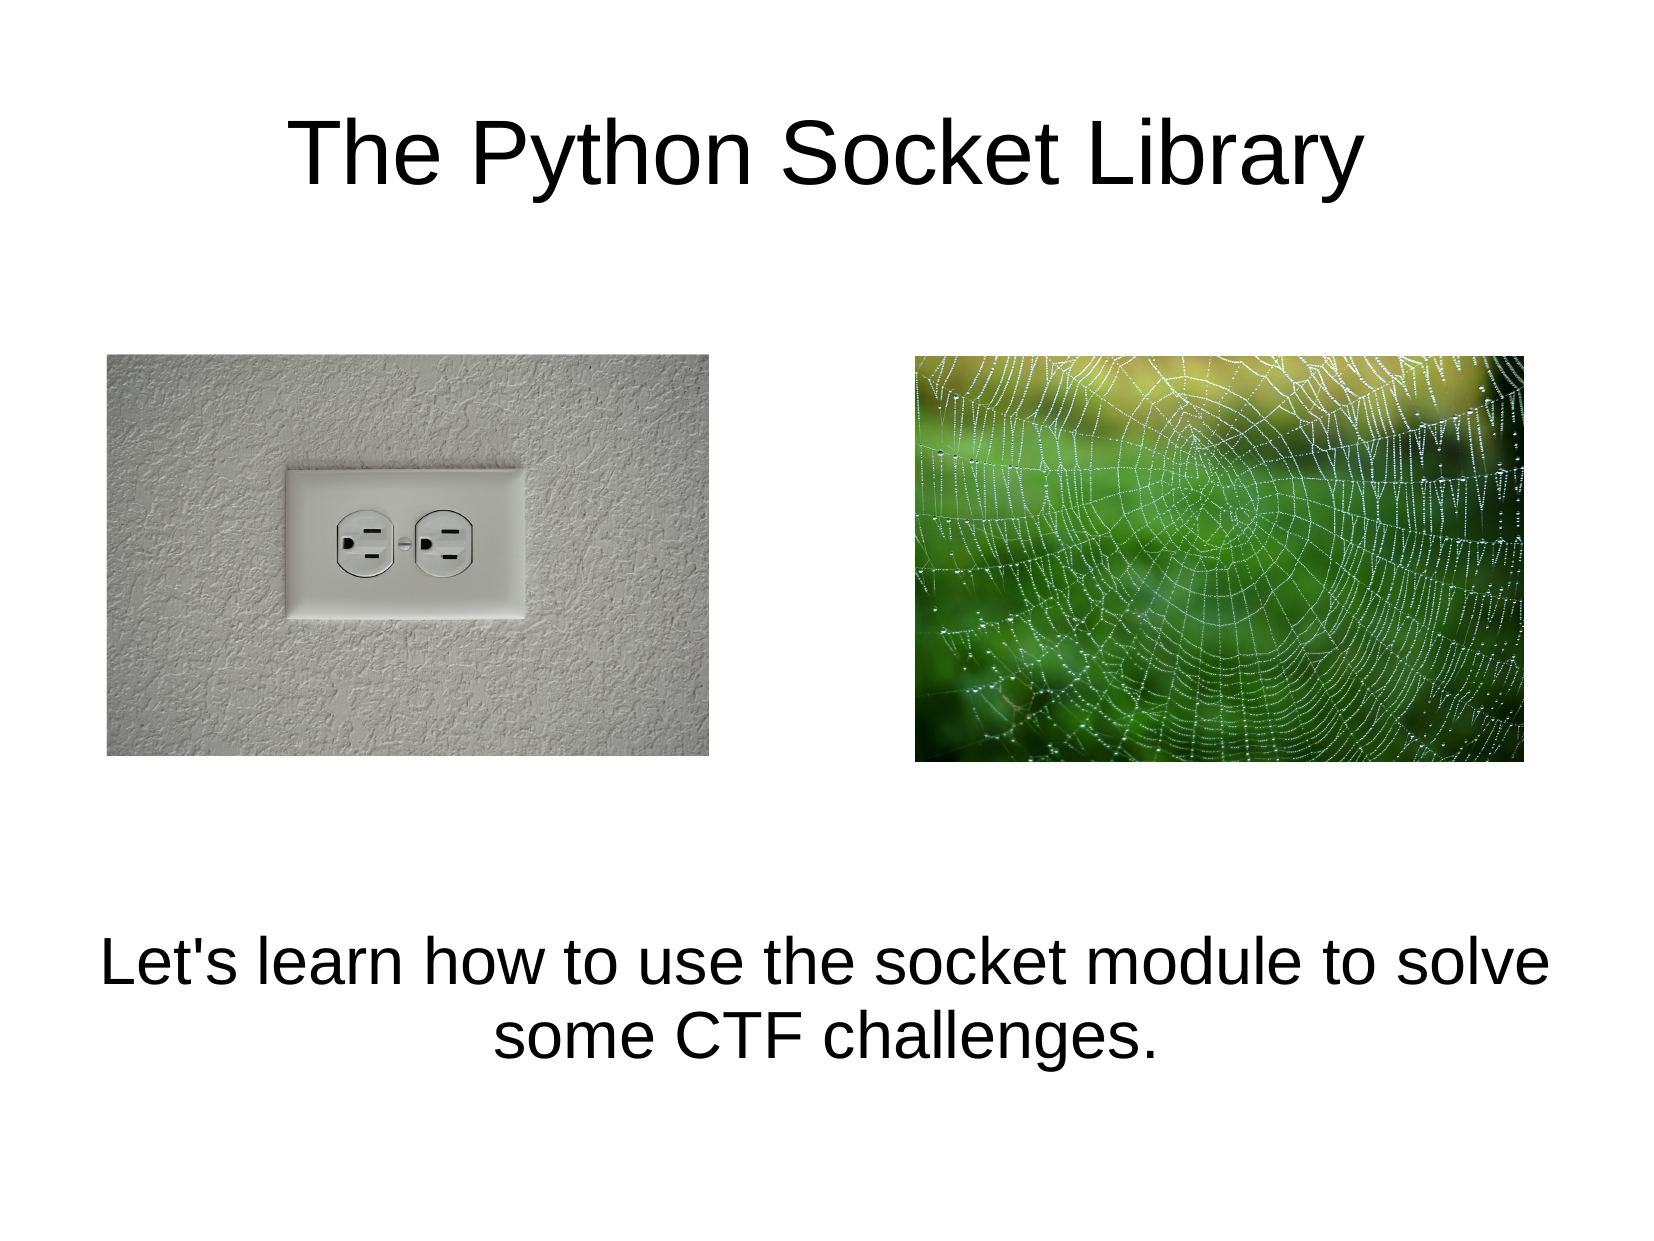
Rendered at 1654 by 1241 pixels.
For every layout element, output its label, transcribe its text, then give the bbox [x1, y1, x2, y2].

picture [106, 354, 709, 756]
picture [915, 356, 1524, 762]
subtitle Let's learn how to use the socket module to solve some CTF challenges. [82, 285, 1571, 1114]
title The Python Socket Library [82, 49, 1571, 257]
